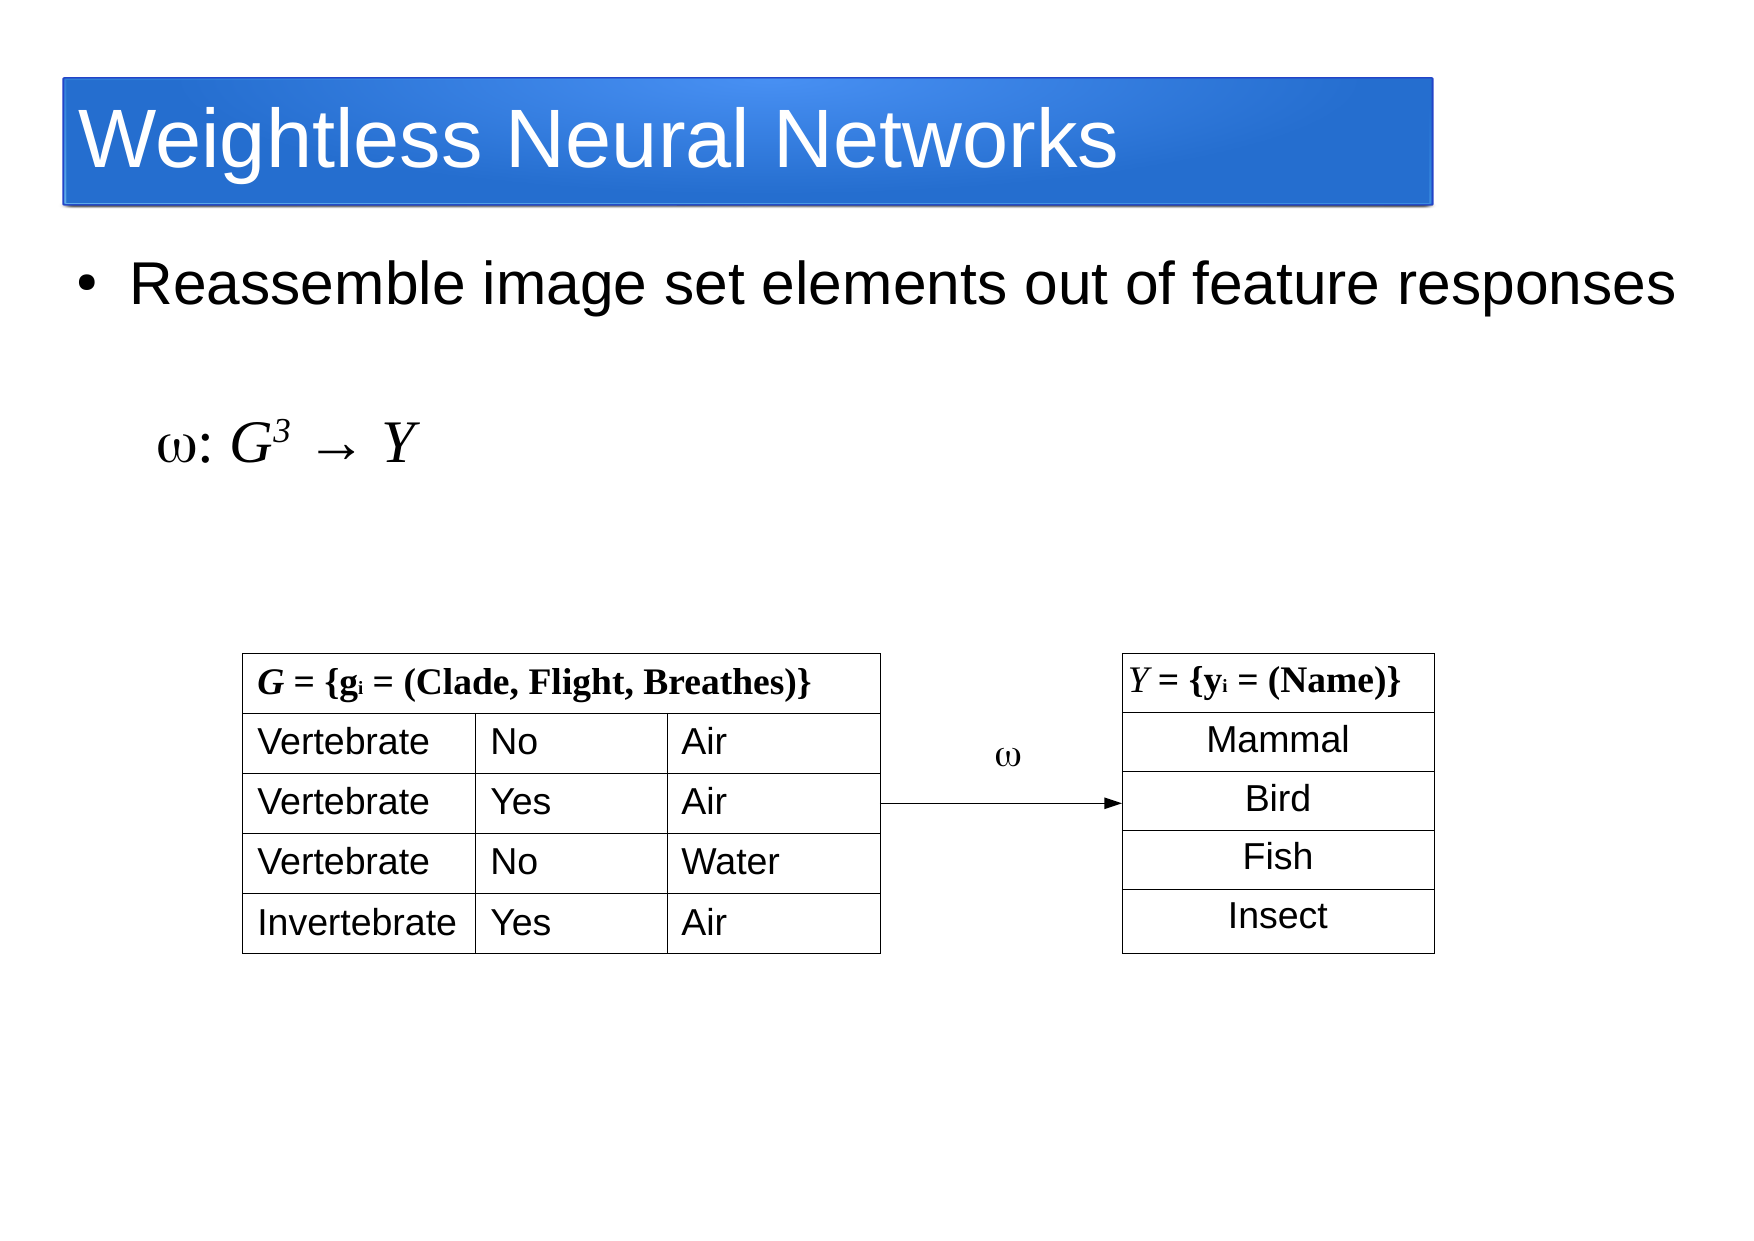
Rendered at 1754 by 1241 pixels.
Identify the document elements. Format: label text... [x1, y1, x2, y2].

table_cell Vertebrate [243, 774, 475, 833]
picture [58, 77, 1439, 209]
table_cell Yes [476, 894, 667, 953]
table_cell Yes [476, 774, 667, 833]
table_cell Vertebrate [243, 714, 475, 773]
table_cell Insect [1123, 890, 1434, 953]
table_cell Fish [1123, 831, 1434, 889]
text_box w [979, 731, 1037, 799]
table_cell No [476, 714, 667, 773]
table_cell No [476, 834, 667, 893]
table_cell Mammal [1123, 713, 1434, 771]
table_cell Water [668, 834, 880, 893]
table_cell Bird [1123, 772, 1434, 830]
text_box w: G3 → Y [141, 401, 431, 496]
table_header Y = {yi = (Name)} [1123, 654, 1434, 712]
table_cell Invertebrate [243, 894, 475, 953]
table_cell Air [668, 714, 880, 773]
list Reassemble image set elements out of feature responses [58, 249, 1696, 354]
table_cell Vertebrate [243, 834, 475, 893]
table_cell Air [668, 774, 880, 833]
table_cell Air [668, 894, 880, 953]
table_header G = {gi = (Clade, Flight, Breathes)} [243, 654, 880, 713]
title Weightless Neural Networks [78, 80, 1429, 198]
